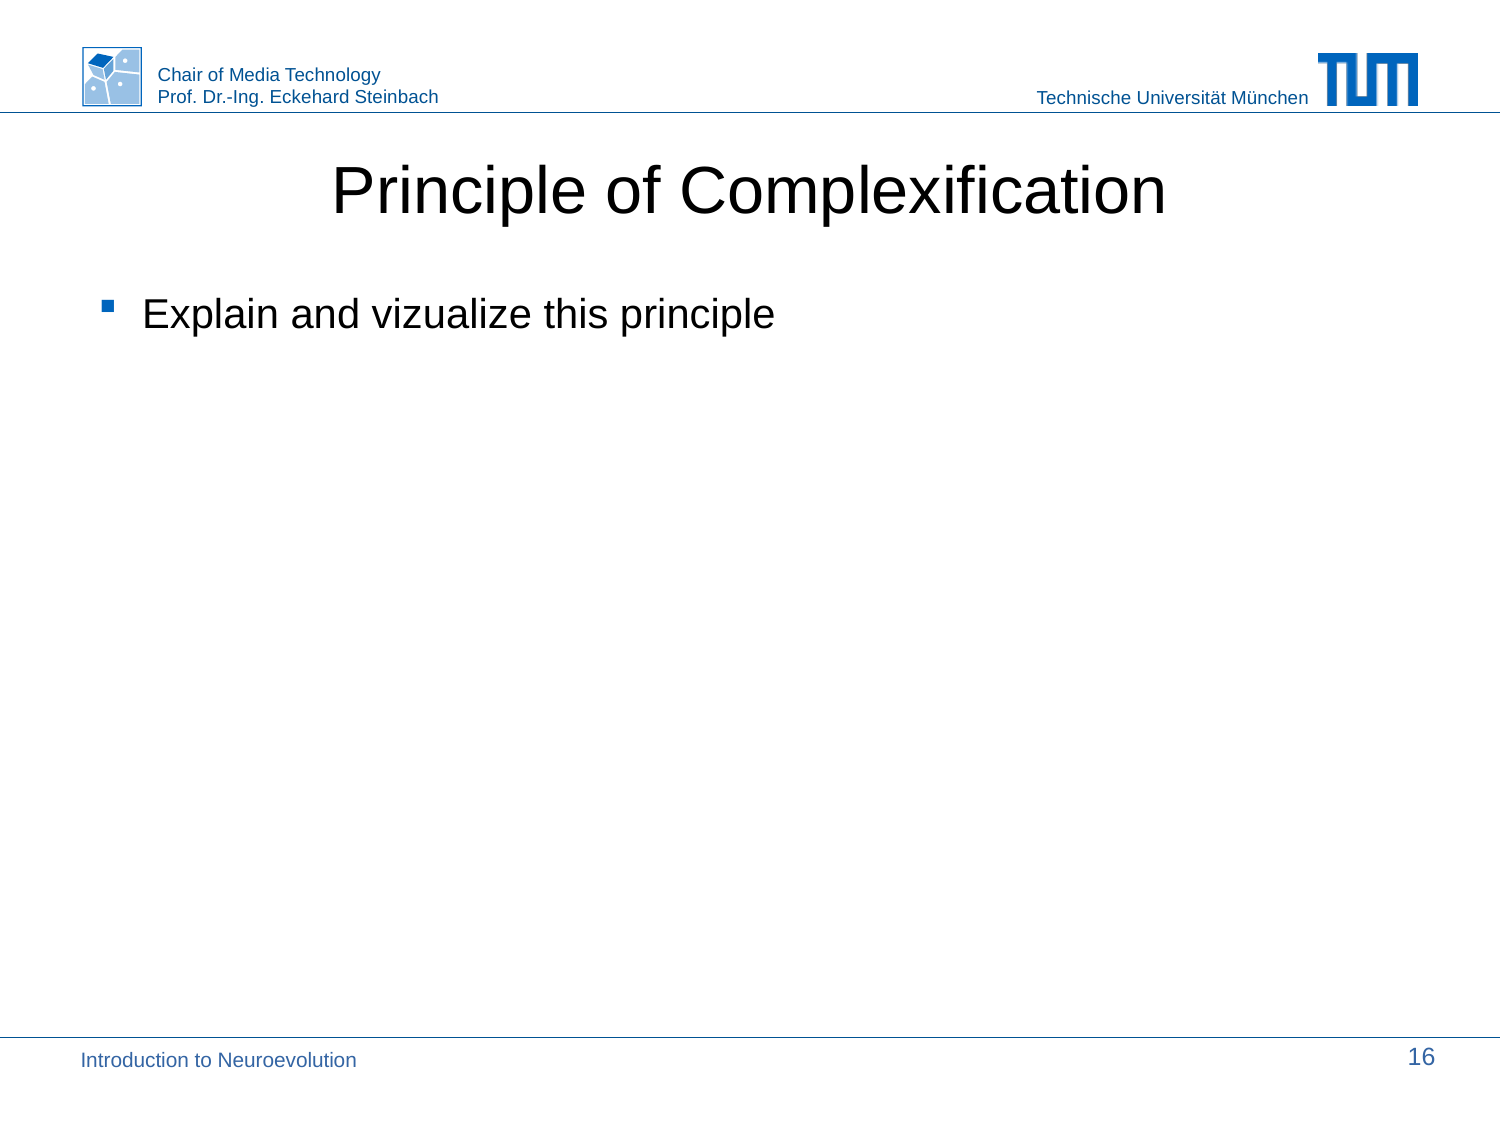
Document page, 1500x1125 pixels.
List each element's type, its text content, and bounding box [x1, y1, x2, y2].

text_box <number> [1392, 1035, 1471, 1090]
title Principle of Complexification [83, 139, 1417, 239]
text_box Introduction to Neuroevolution [65, 1041, 406, 1081]
picture [1318, 53, 1418, 106]
list Explain and vizualize this principle [83, 279, 1417, 1013]
